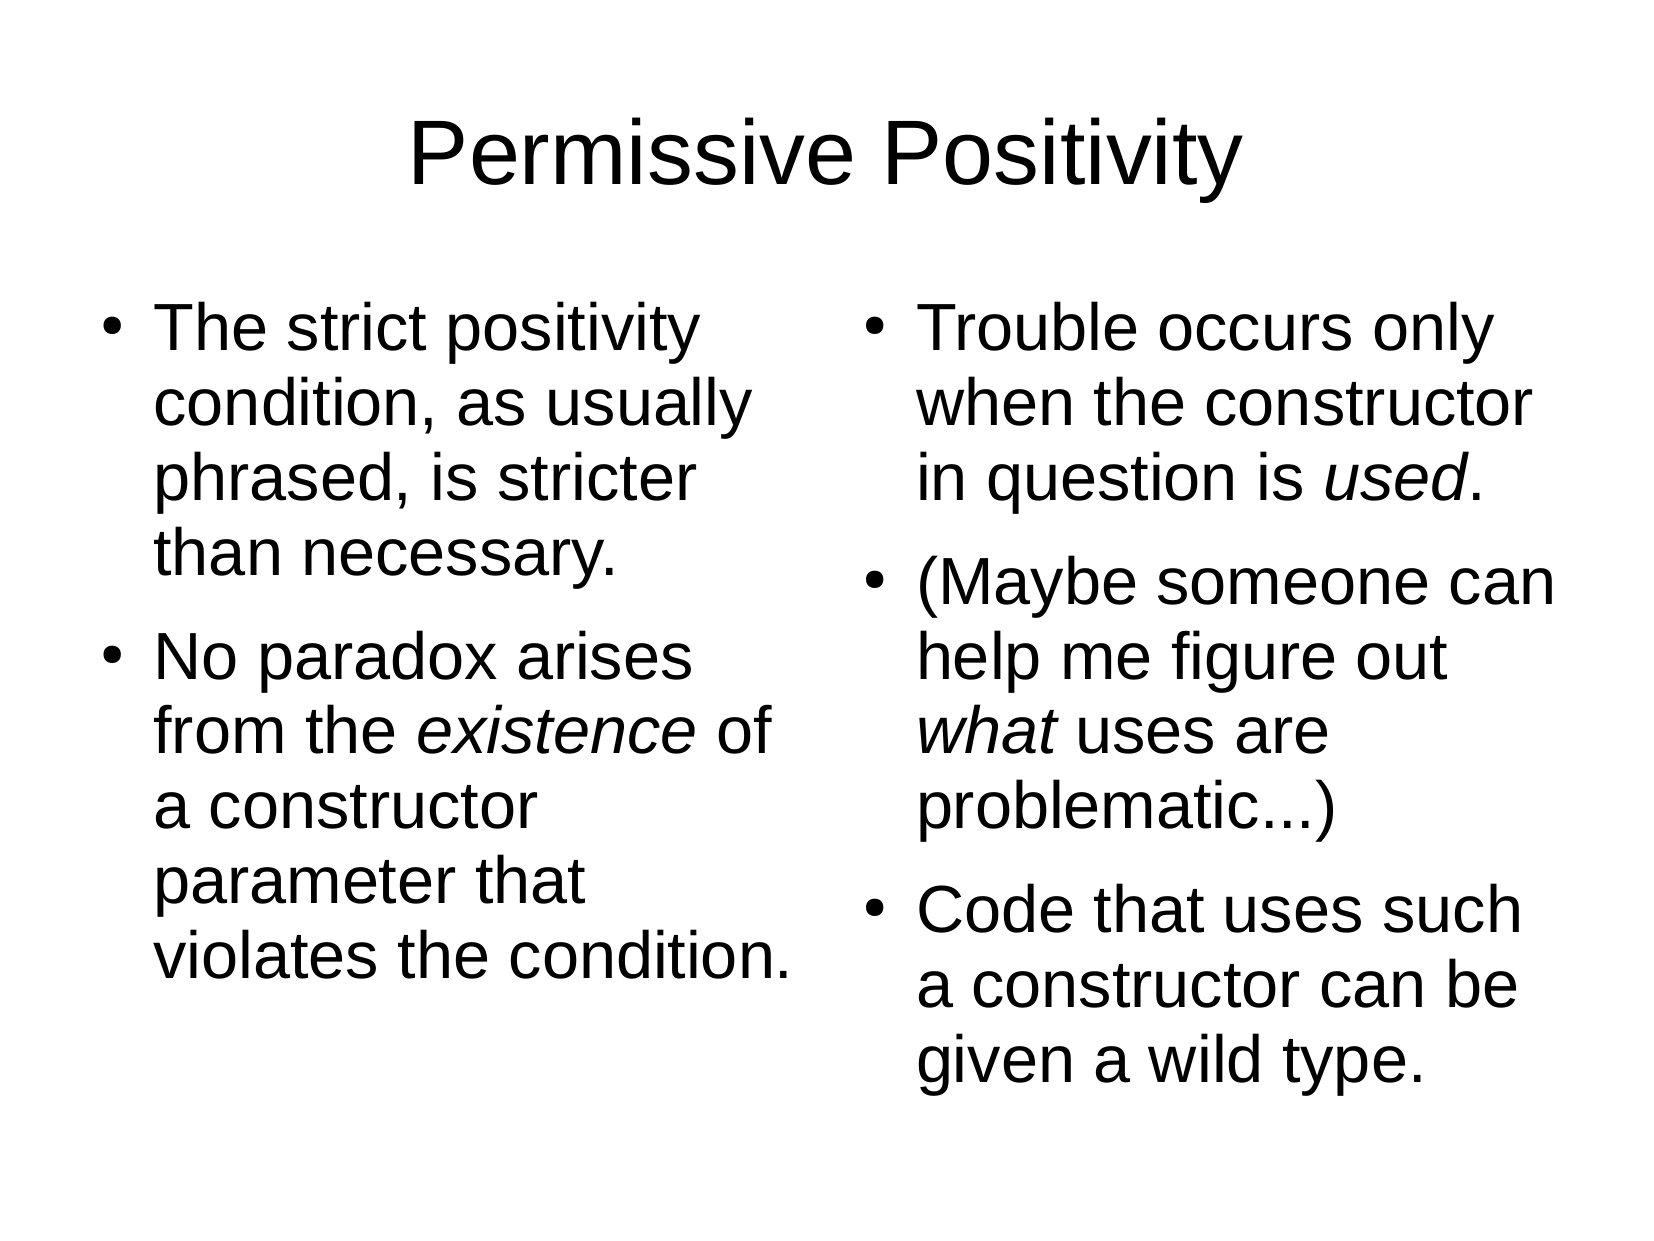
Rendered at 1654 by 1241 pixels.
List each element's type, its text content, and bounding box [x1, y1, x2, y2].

list Trouble occurs only when the constructor in question is used. (Maybe someone can help me figure out what uses are problematic...) Code that uses such a constructor can be given a wild type. [845, 290, 1572, 1109]
title Permissive Positivity [82, 49, 1571, 257]
list The strict positivity condition, as usually phrased, is stricter than necessary. No paradox arises from the existence of a constructor parameter that violates the condition. [82, 290, 809, 1109]
